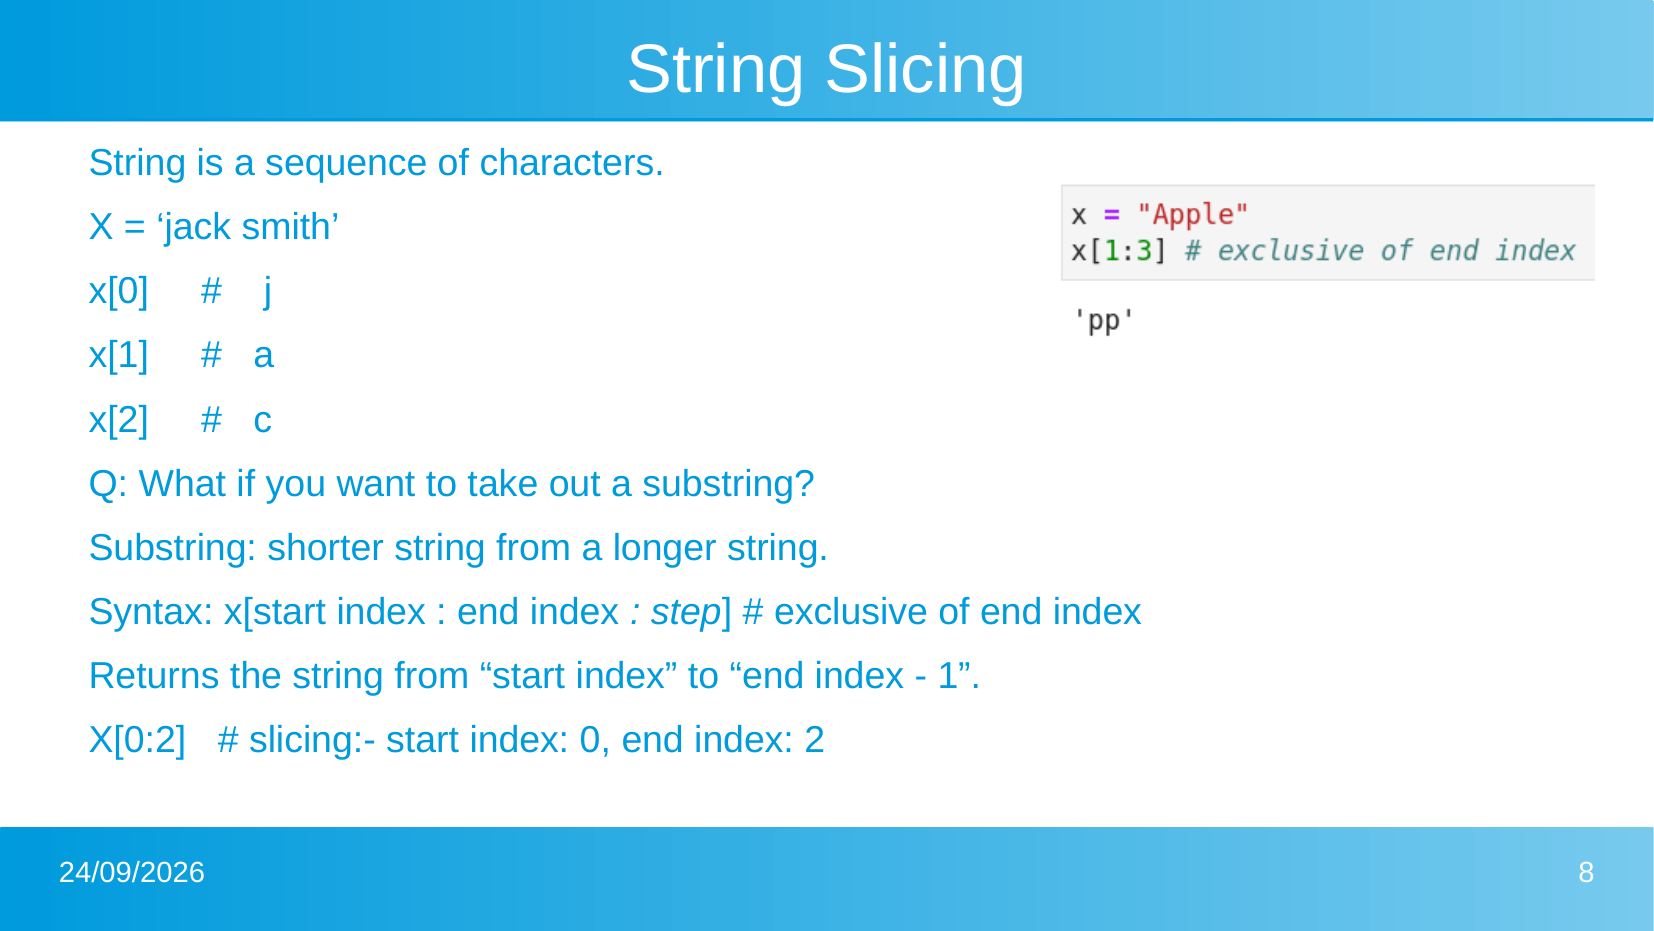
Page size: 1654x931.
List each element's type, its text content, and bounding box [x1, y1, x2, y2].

list String is a sequence of characters. X = ‘jack smith’ x[0] # j x[1] # a x[2] # c Q: What if you want to take out a substring? Substring: shorter string from a longer string. Syntax: x[start index : end index : step] # exclusive of end index Returns the string from “start index” to “end index - 1”. X[0:2] # slicing:- start index: 0, end index: 2 [17, 141, 1554, 733]
picture [1052, 166, 1595, 355]
title String Slicing [59, 29, 1595, 108]
